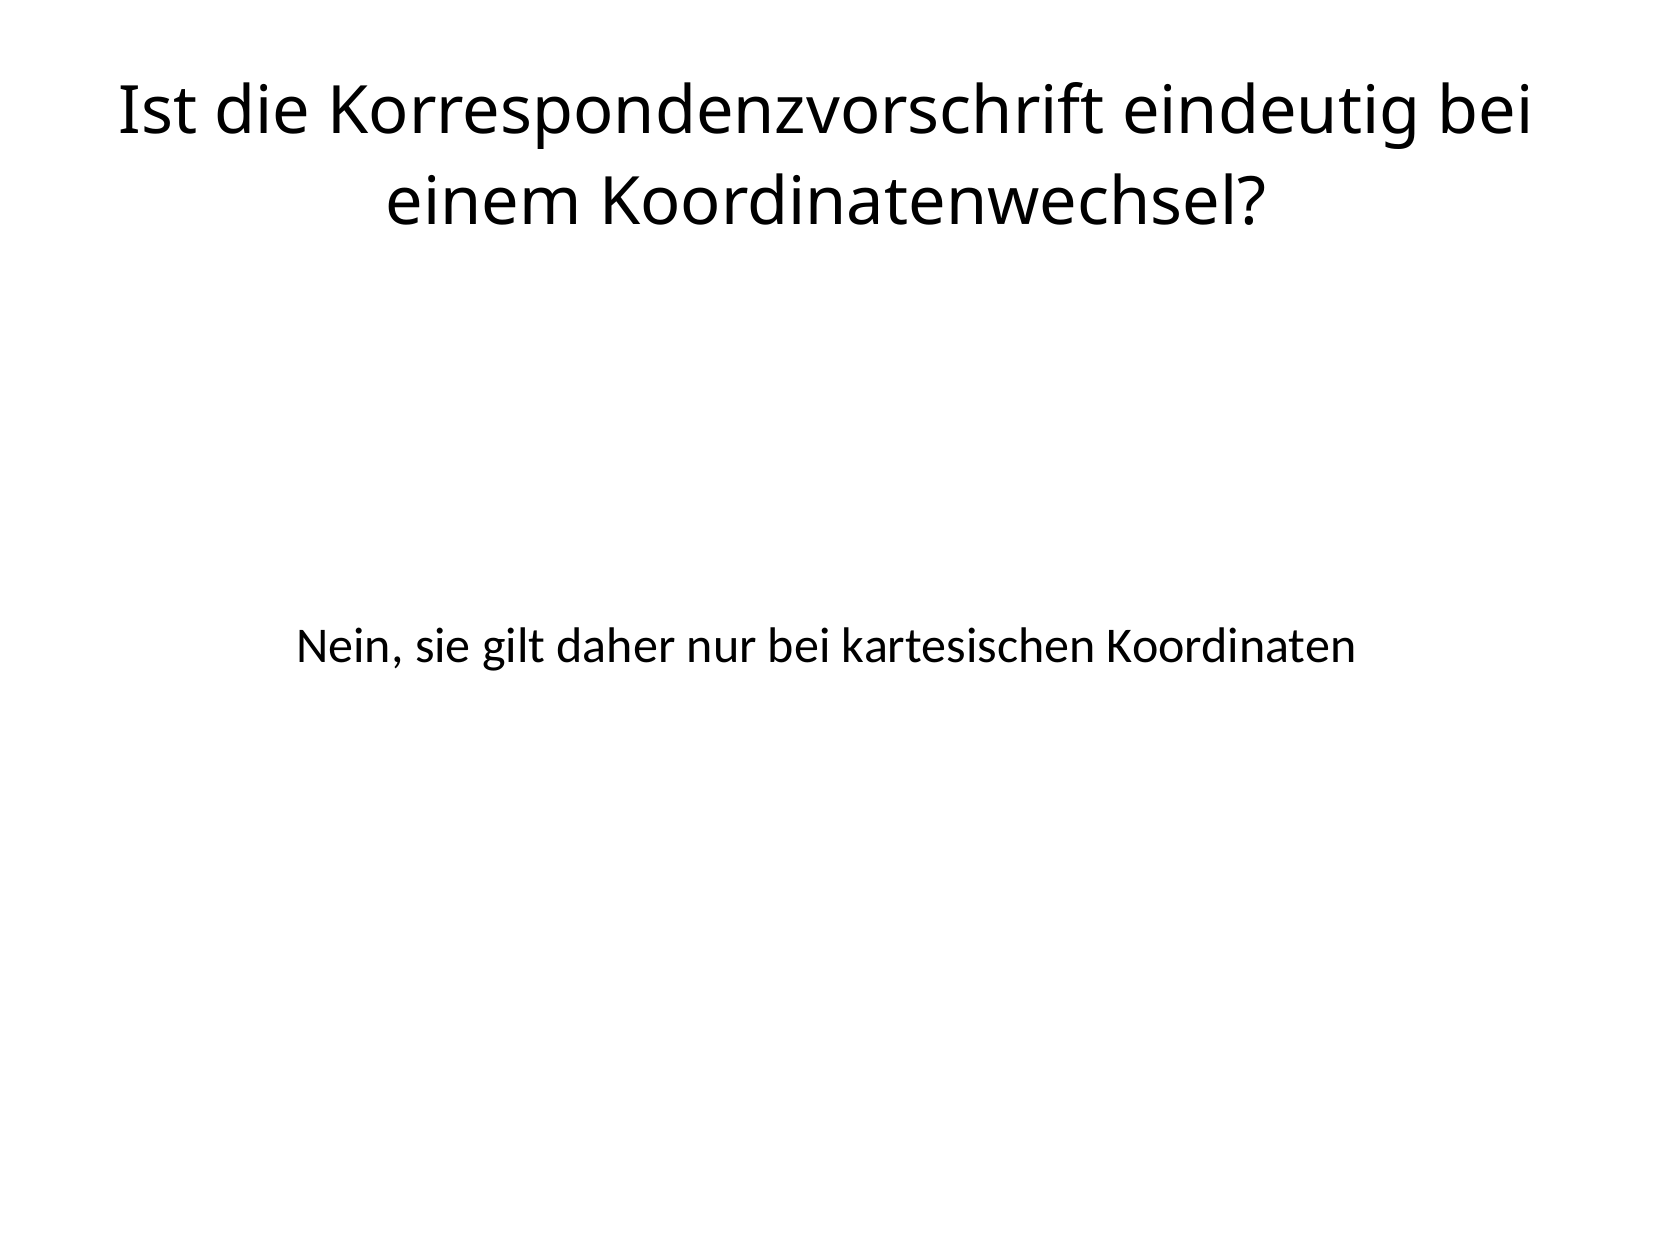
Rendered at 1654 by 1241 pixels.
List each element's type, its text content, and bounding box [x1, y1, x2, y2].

title Ist die Korrespondenzvorschrift eindeutig bei einem Koordinatenwechsel? [82, 49, 1571, 257]
subtitle Nein, sie gilt daher nur bei kartesischen Koordinaten [82, 290, 1571, 1010]
